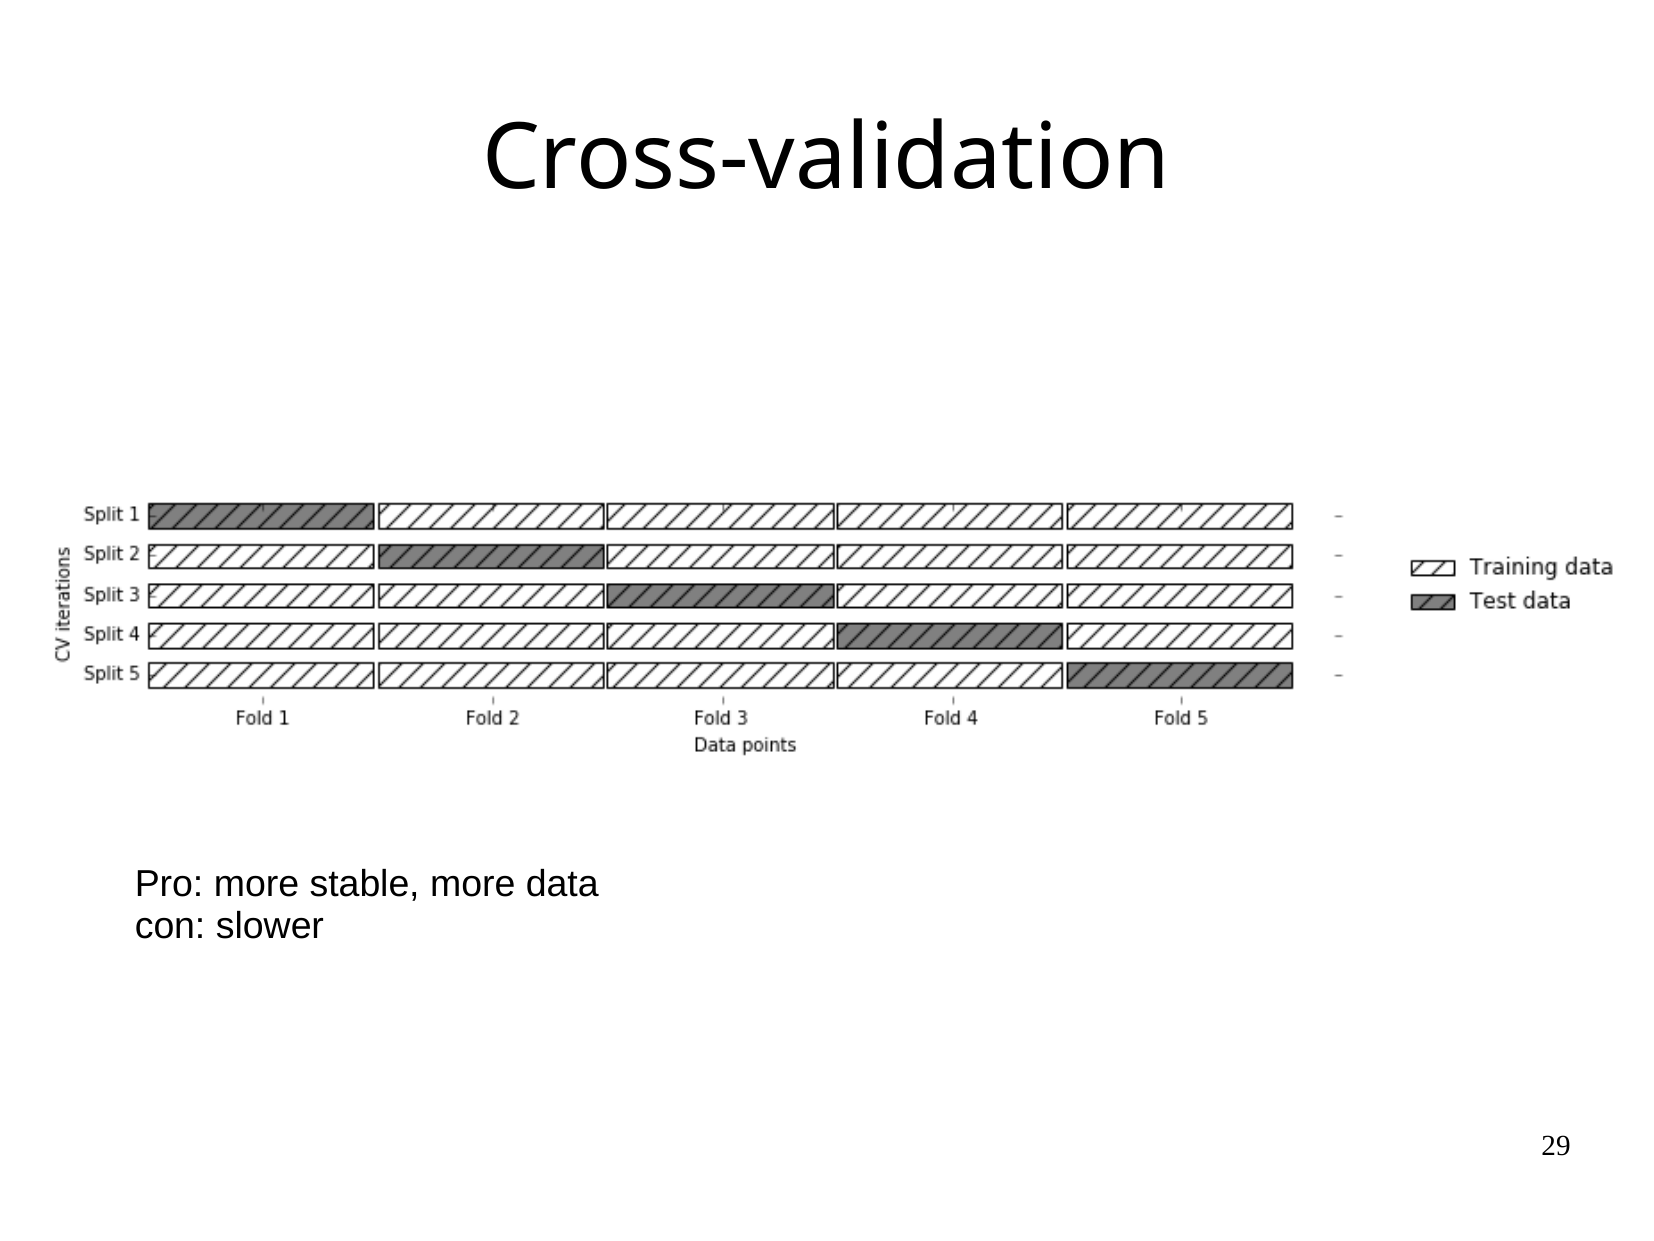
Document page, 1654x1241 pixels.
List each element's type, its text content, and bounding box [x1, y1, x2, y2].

title Cross-validation [82, 49, 1571, 257]
text_box Pro: more stable, more data con: slower [120, 855, 1096, 954]
picture [45, 464, 1636, 768]
